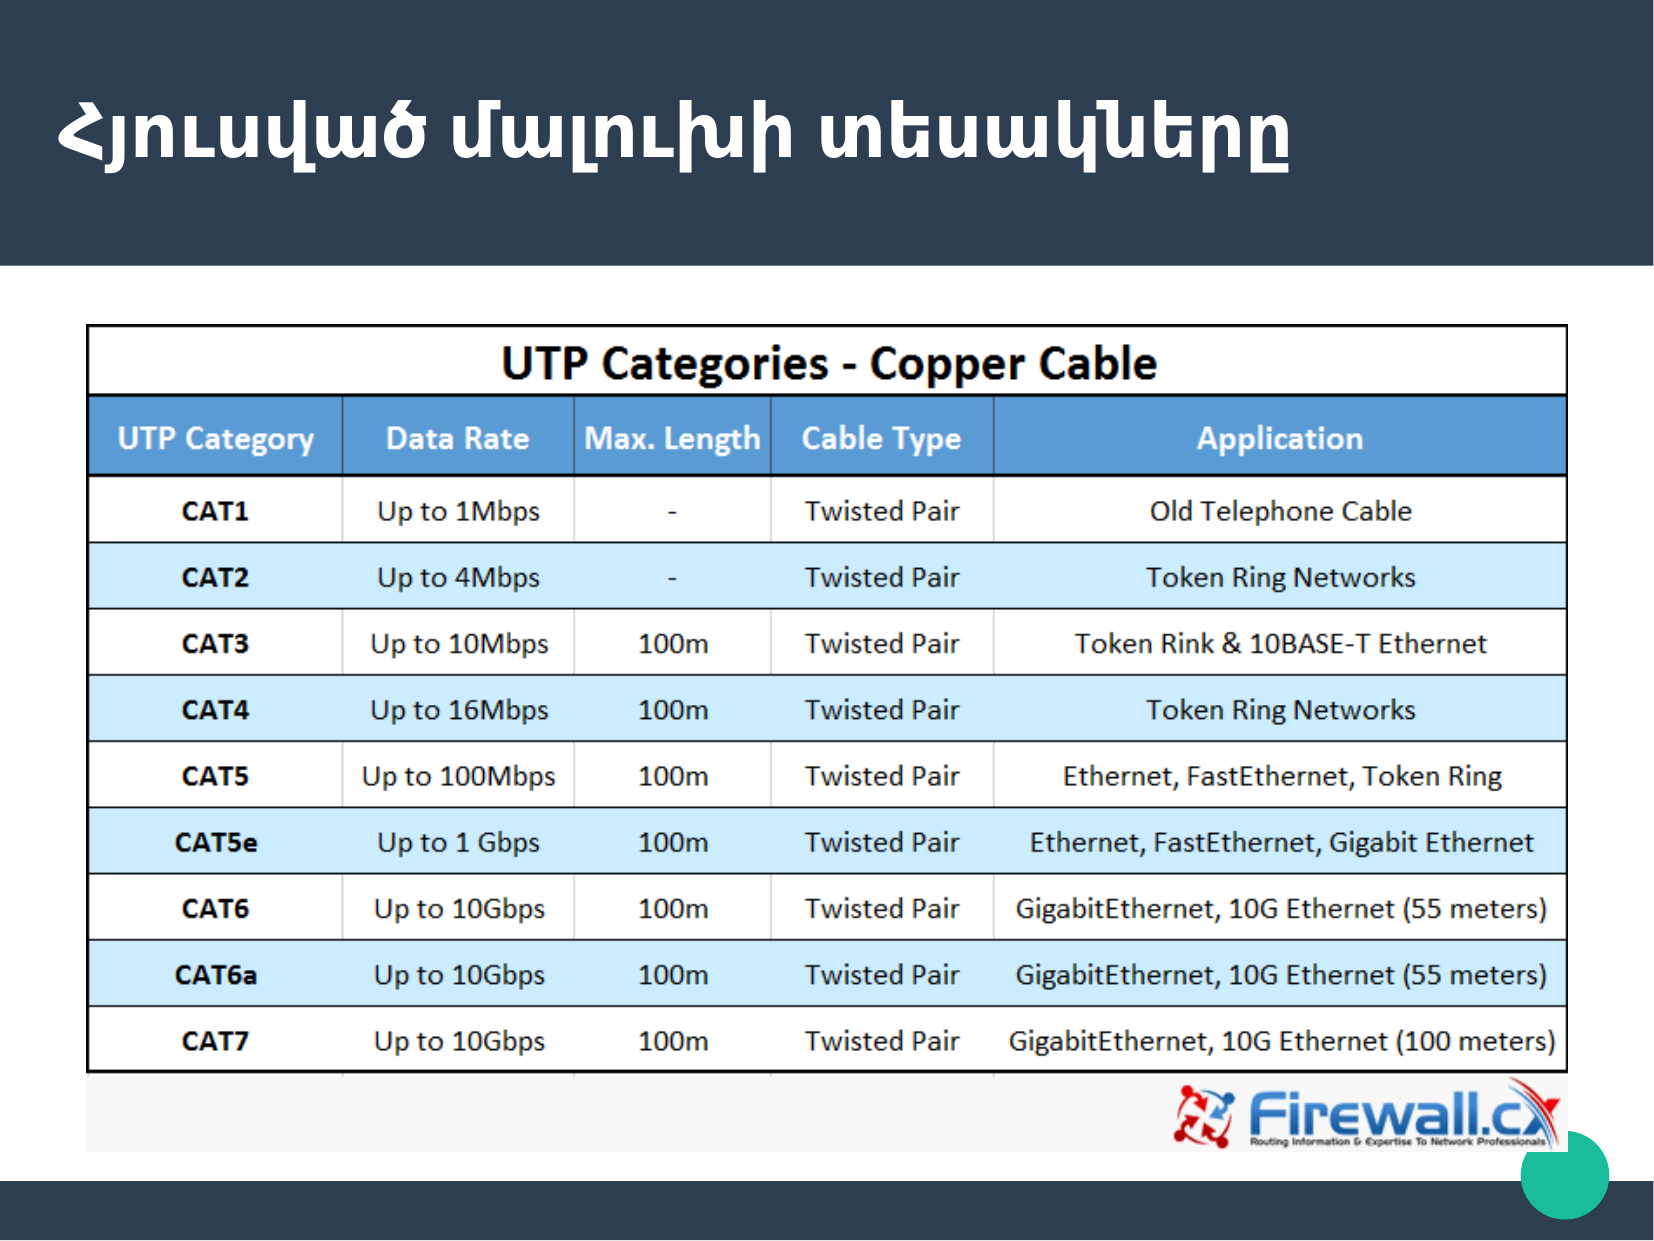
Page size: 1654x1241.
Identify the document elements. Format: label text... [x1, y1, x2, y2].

title Հյուսված մալուխի տեսակները [59, 49, 1595, 207]
picture [86, 324, 1568, 1152]
